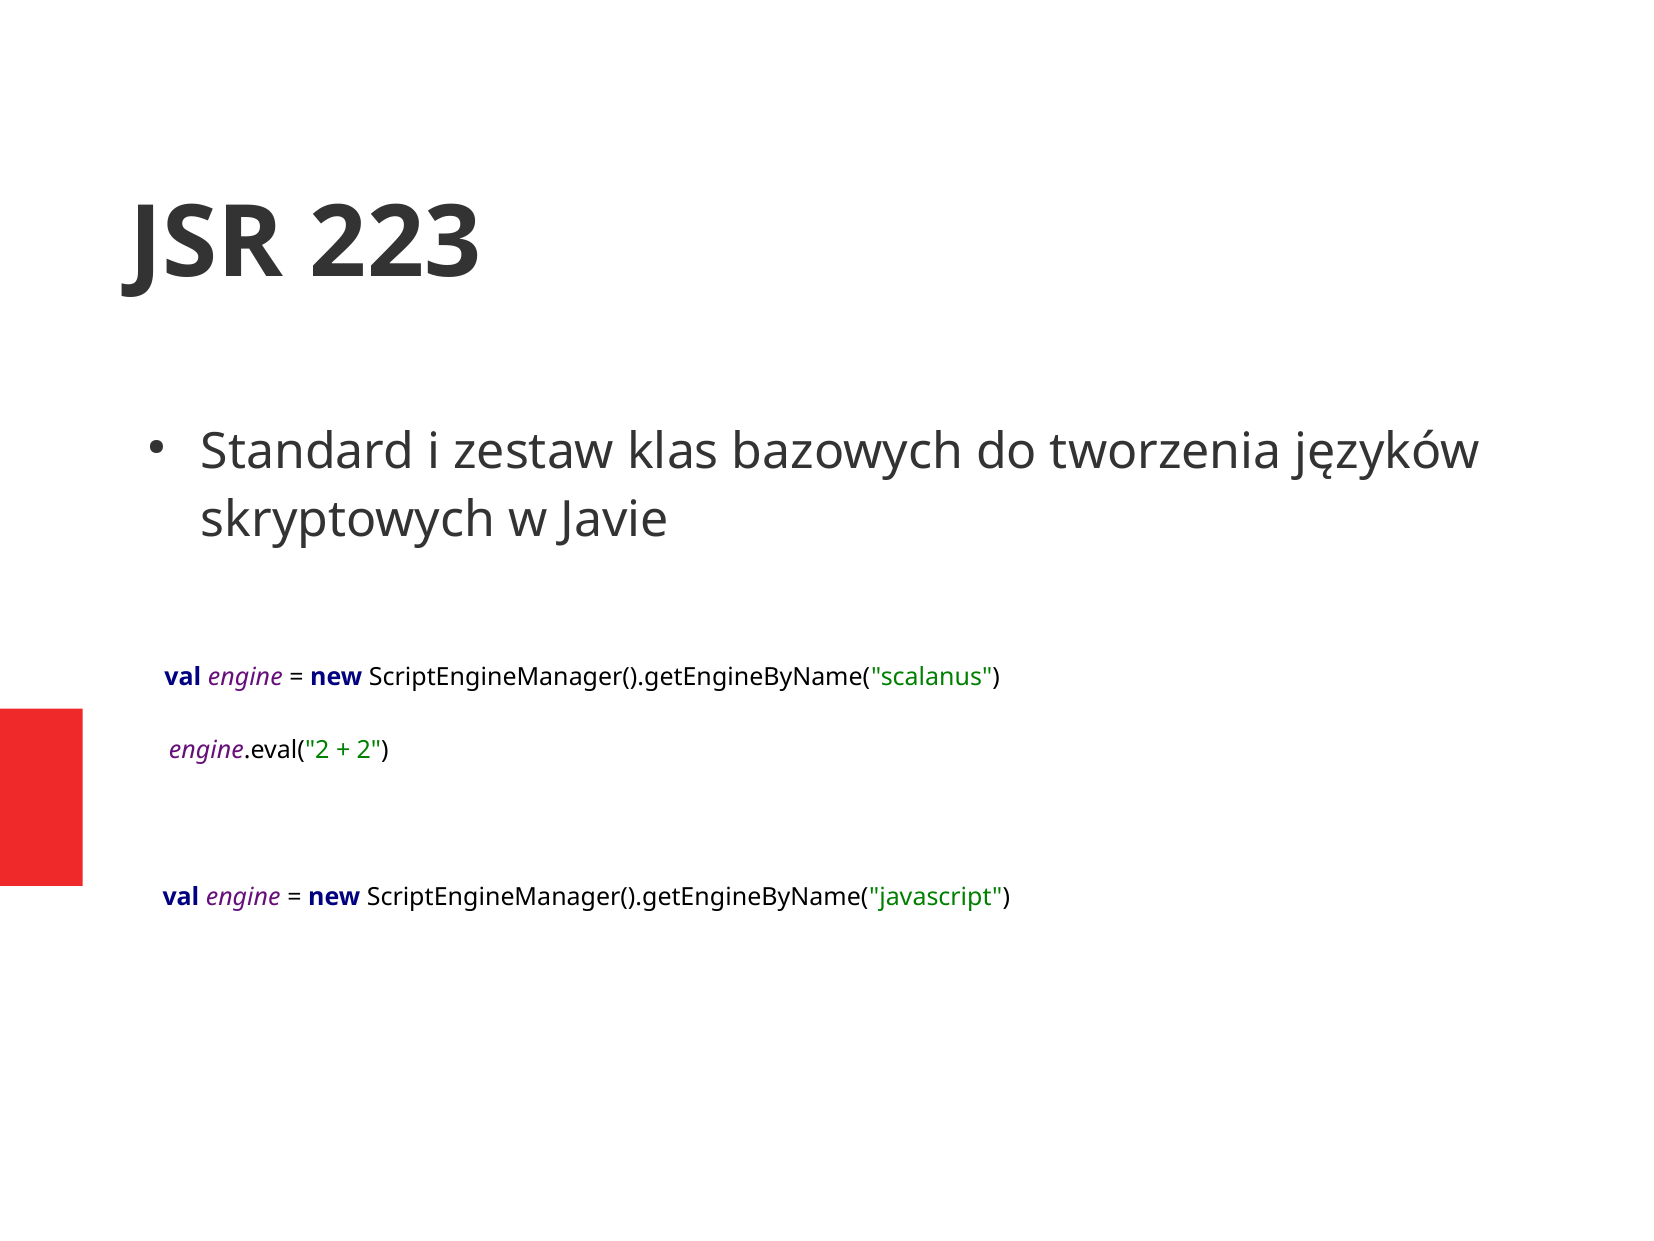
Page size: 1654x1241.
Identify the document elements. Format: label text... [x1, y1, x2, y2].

list Standard i zestaw klas bazowych do tworzenia języków skryptowych w Javie val engine = new ScriptEngineManager().getEngineByName("scalanus") engine.eval("2 + 2") val engine = new ScriptEngineManager().getEngineByName("javascript") [129, 414, 1536, 1134]
title JSR 223 [129, 119, 1536, 356]
